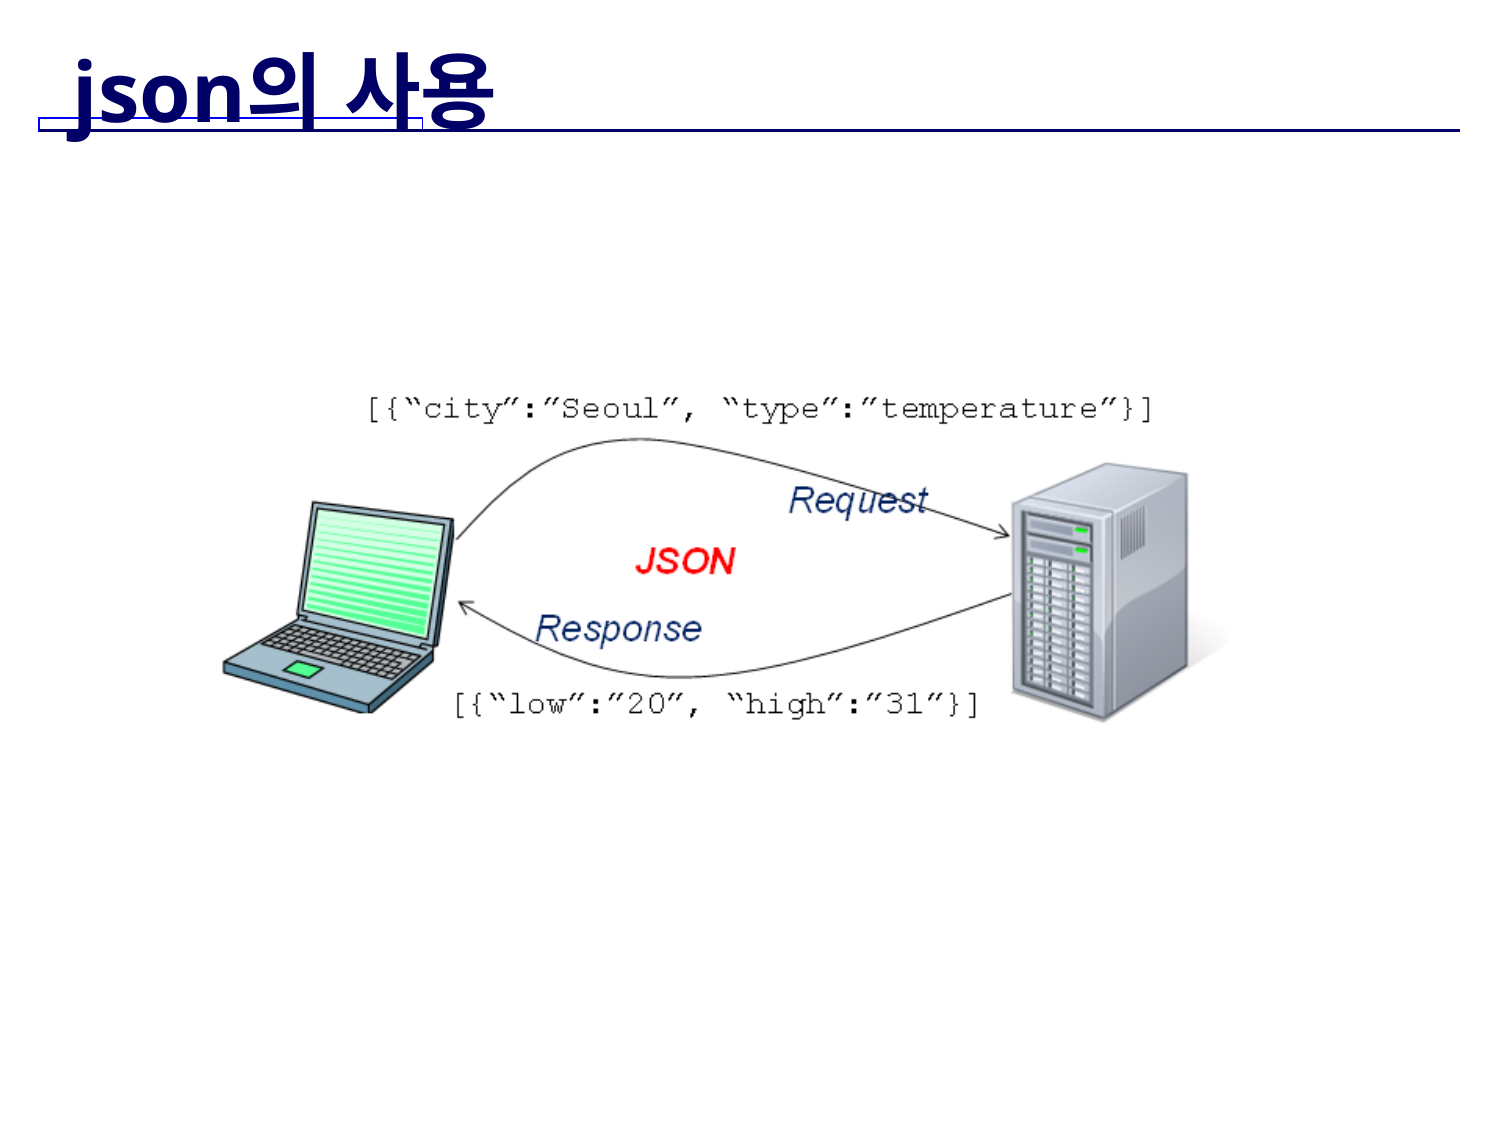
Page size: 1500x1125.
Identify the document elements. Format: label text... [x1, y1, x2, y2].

picture [204, 349, 1229, 737]
title json의 사용 [58, 31, 1077, 110]
